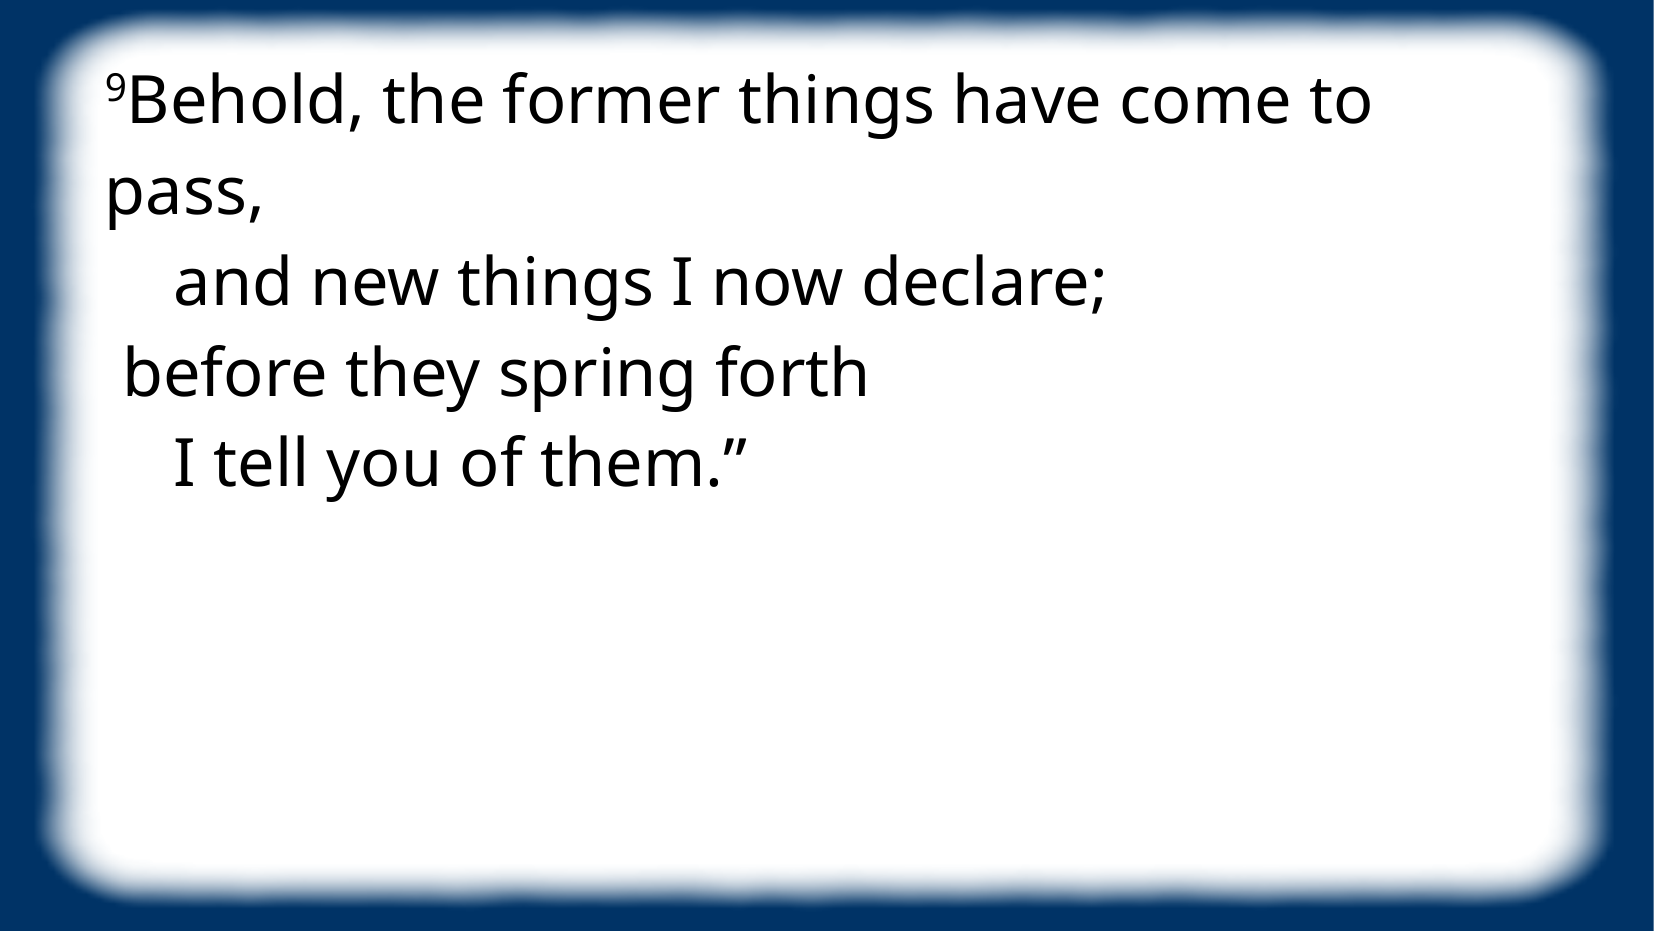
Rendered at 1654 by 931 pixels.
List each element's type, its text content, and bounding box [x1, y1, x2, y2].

picture [0, 0, 1654, 931]
text_box 9Behold, the former things have come to pass, and new things I now declare; before they spring forth I tell you of them.” [90, 45, 1546, 451]
